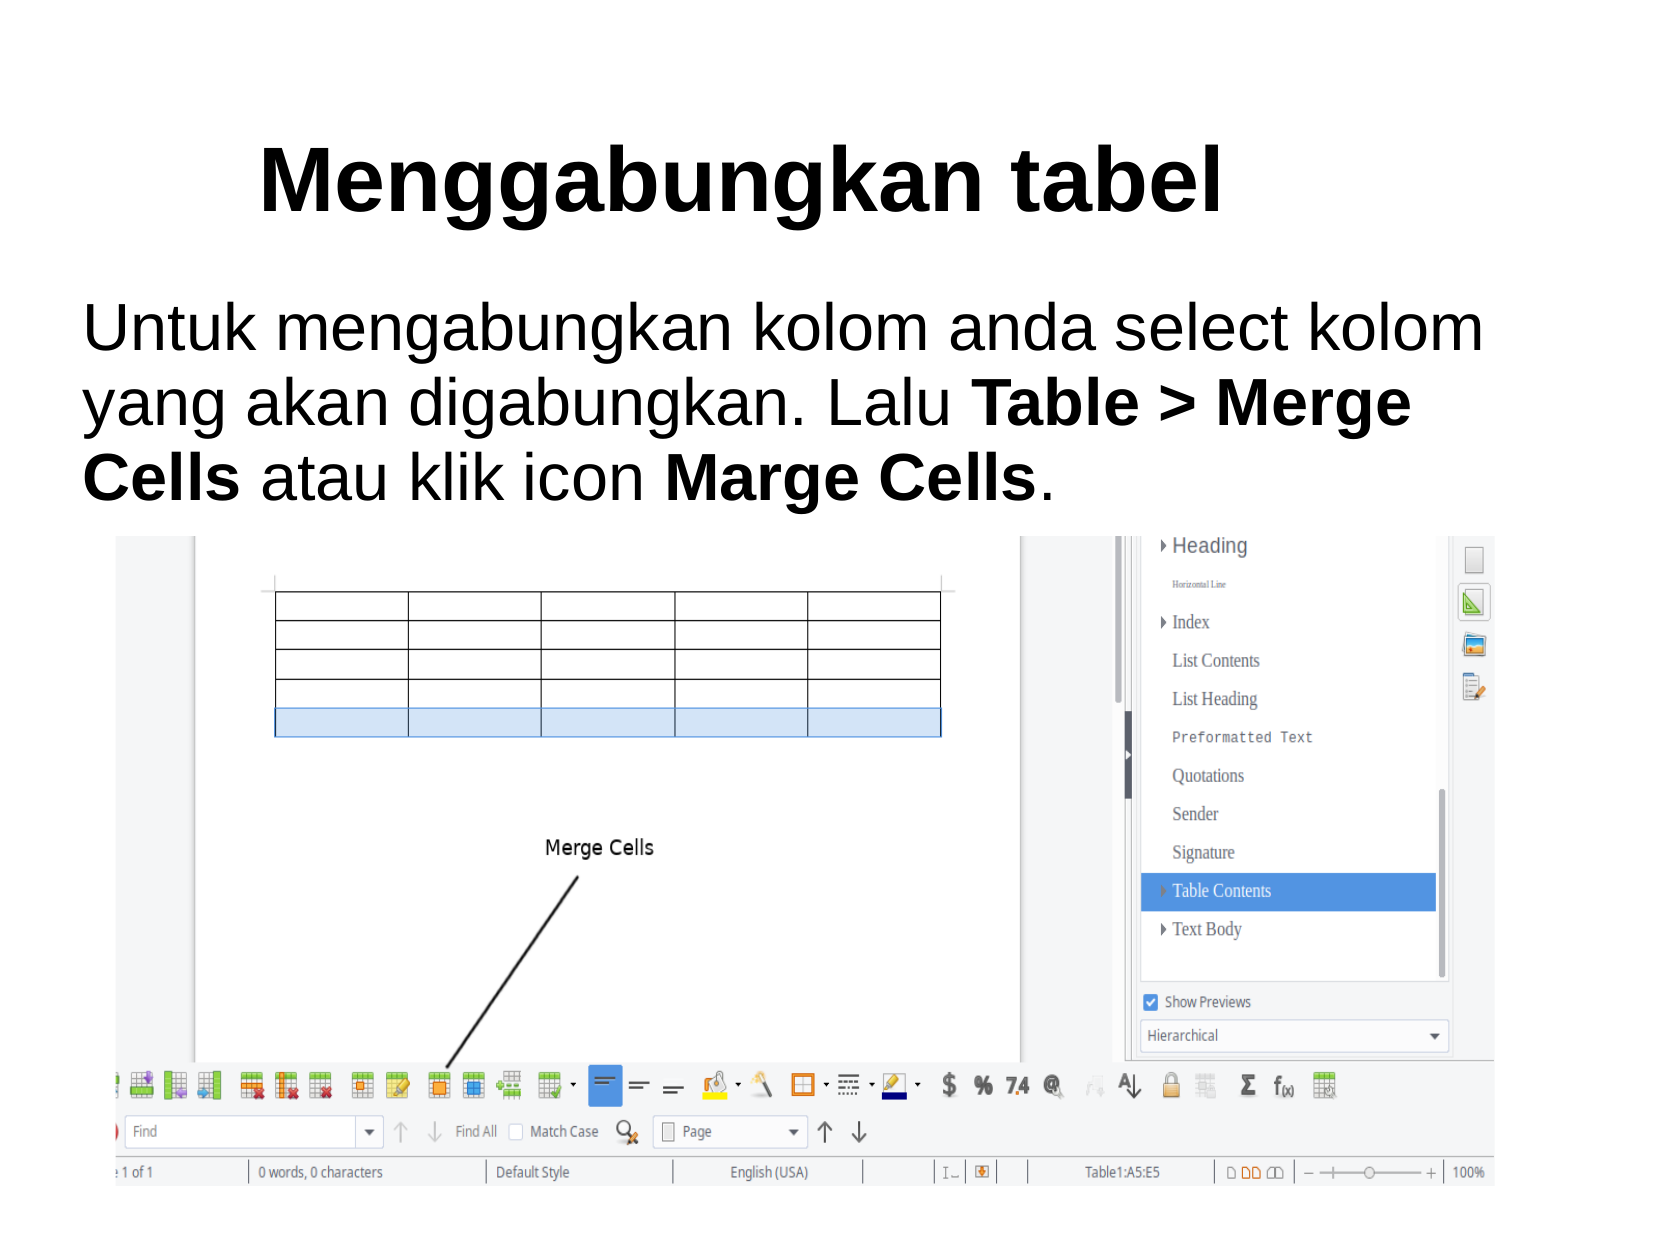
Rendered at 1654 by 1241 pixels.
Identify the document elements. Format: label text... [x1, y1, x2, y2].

list Untuk mengabungkan kolom anda select kolom yang akan digabungkan. Lalu Table > Merge Cells atau klik icon Marge Cells. [82, 290, 1571, 1198]
picture [115, 536, 1495, 1186]
title Menggabungkan tabel [23, 76, 1512, 284]
